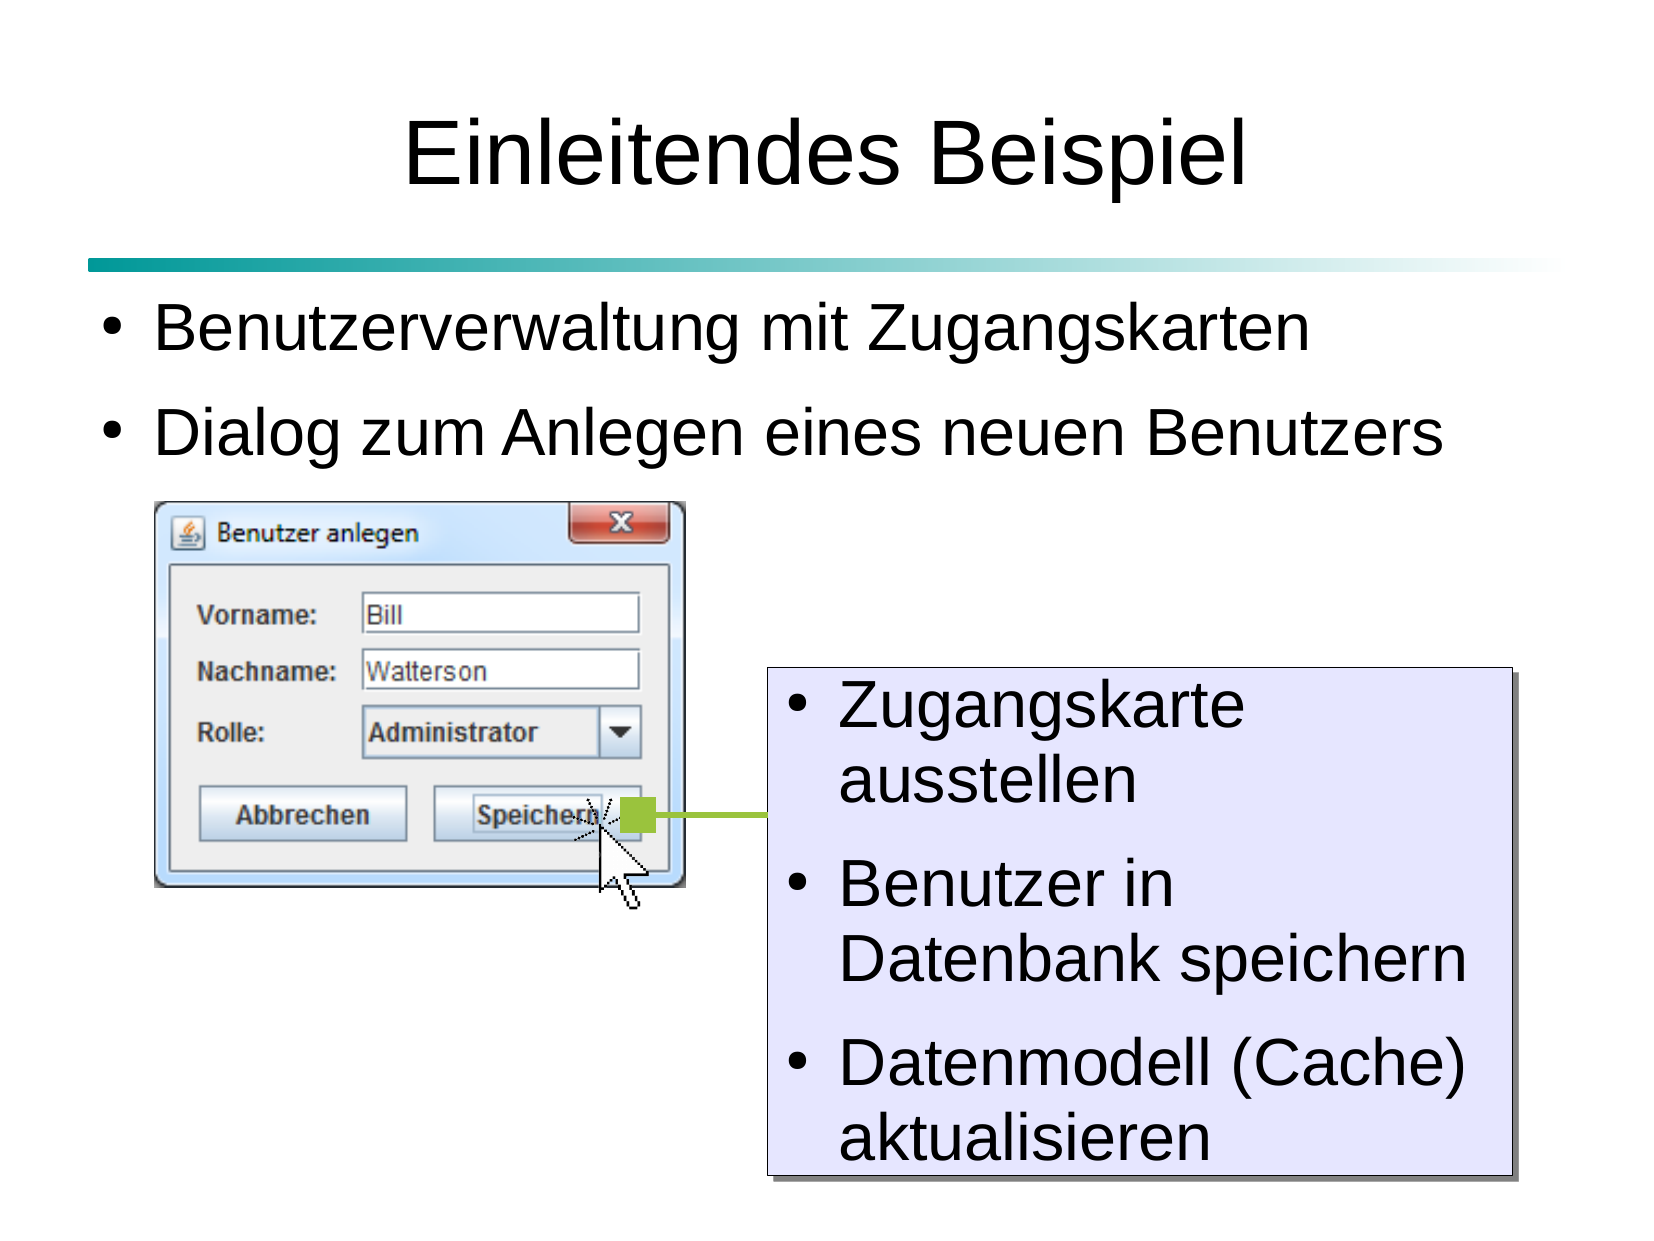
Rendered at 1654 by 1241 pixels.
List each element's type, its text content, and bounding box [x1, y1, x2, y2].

title Einleitendes Beispiel [82, 49, 1571, 257]
picture [154, 501, 686, 911]
list Benutzerverwaltung mit Zugangskarten Dialog zum Anlegen eines neuen Benutzers [82, 290, 1571, 473]
list Zugangskarte ausstellen Benutzer in Datenbank speichern Datenmodell (Cache) aktualisieren [767, 666, 1512, 1176]
